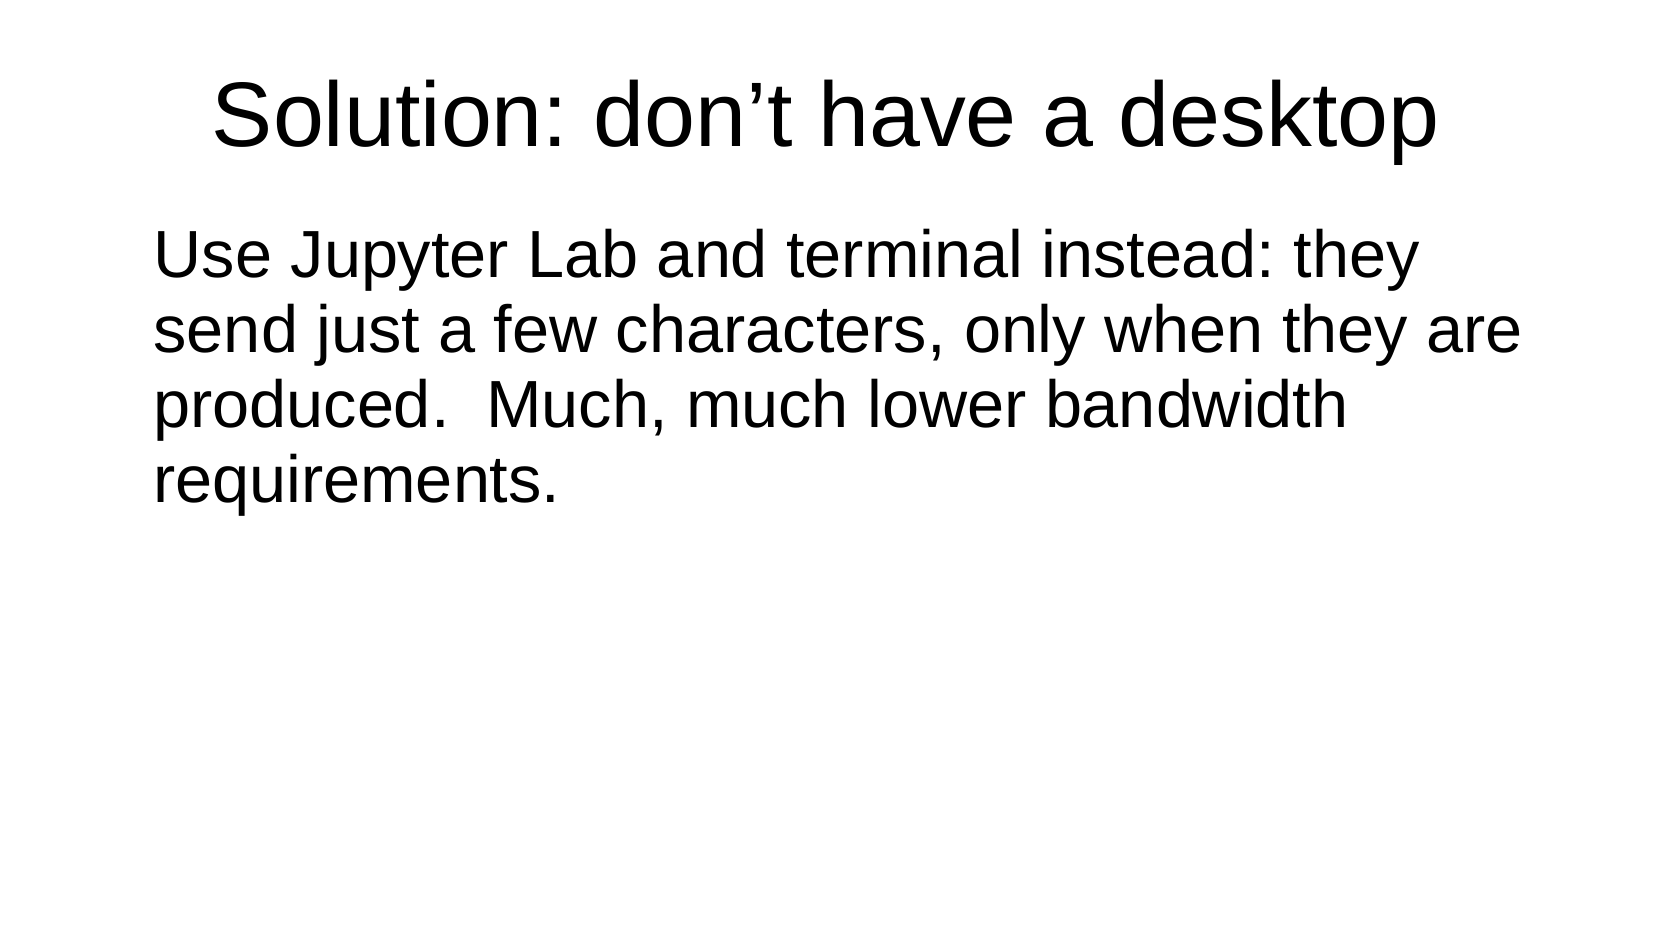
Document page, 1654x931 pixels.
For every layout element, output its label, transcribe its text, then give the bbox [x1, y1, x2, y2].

title Solution: don’t have a desktop [82, 37, 1571, 193]
list Use Jupyter Lab and terminal instead: they send just a few characters, only when they are produced. Much, much lower bandwidth requirements. [82, 217, 1562, 757]
